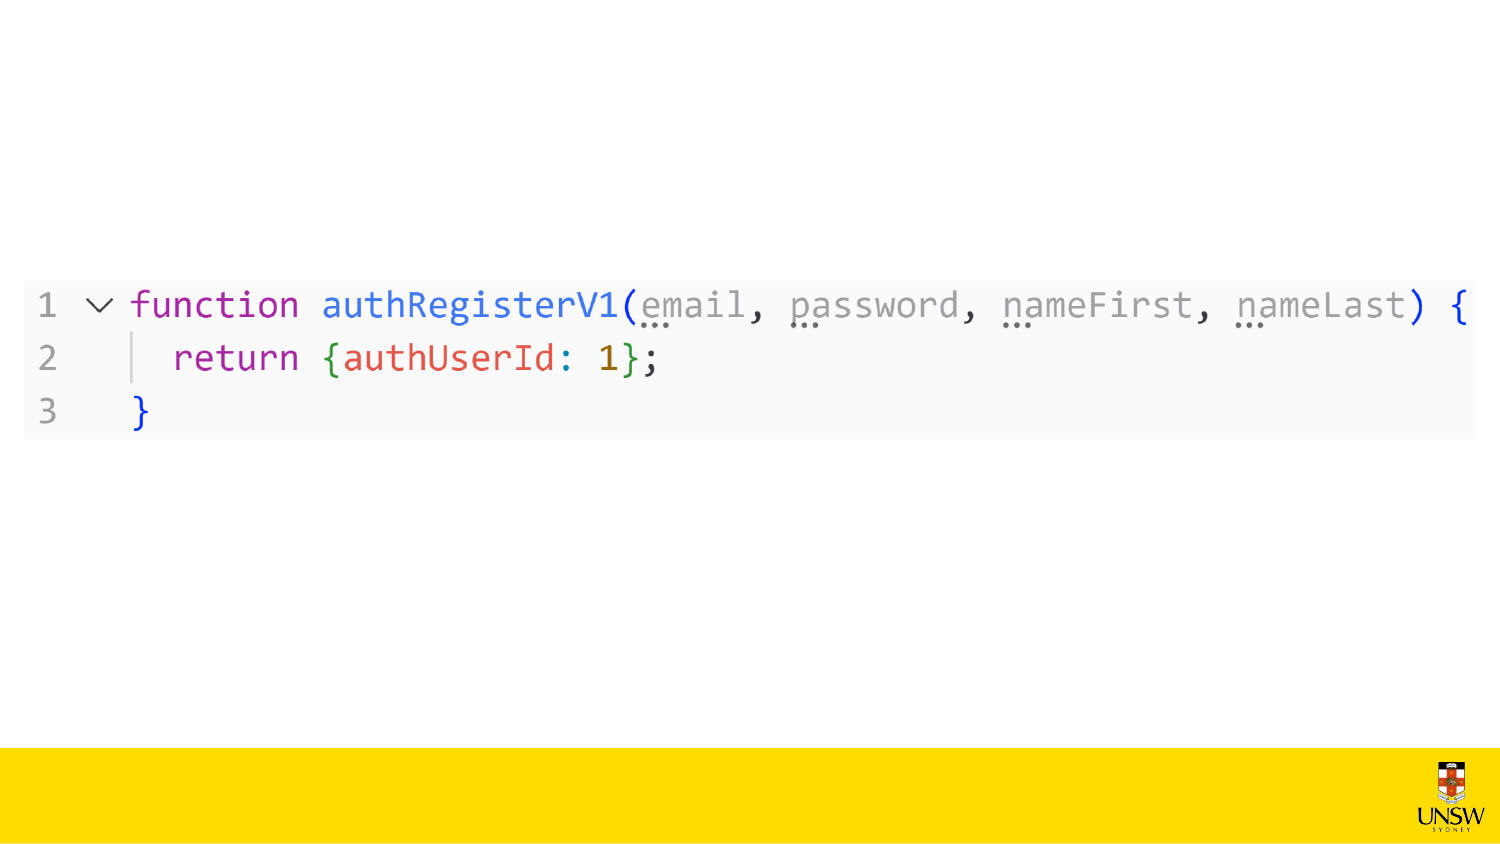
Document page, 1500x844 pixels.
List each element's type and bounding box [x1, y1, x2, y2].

picture [1418, 762, 1485, 832]
picture [24, 281, 1475, 439]
